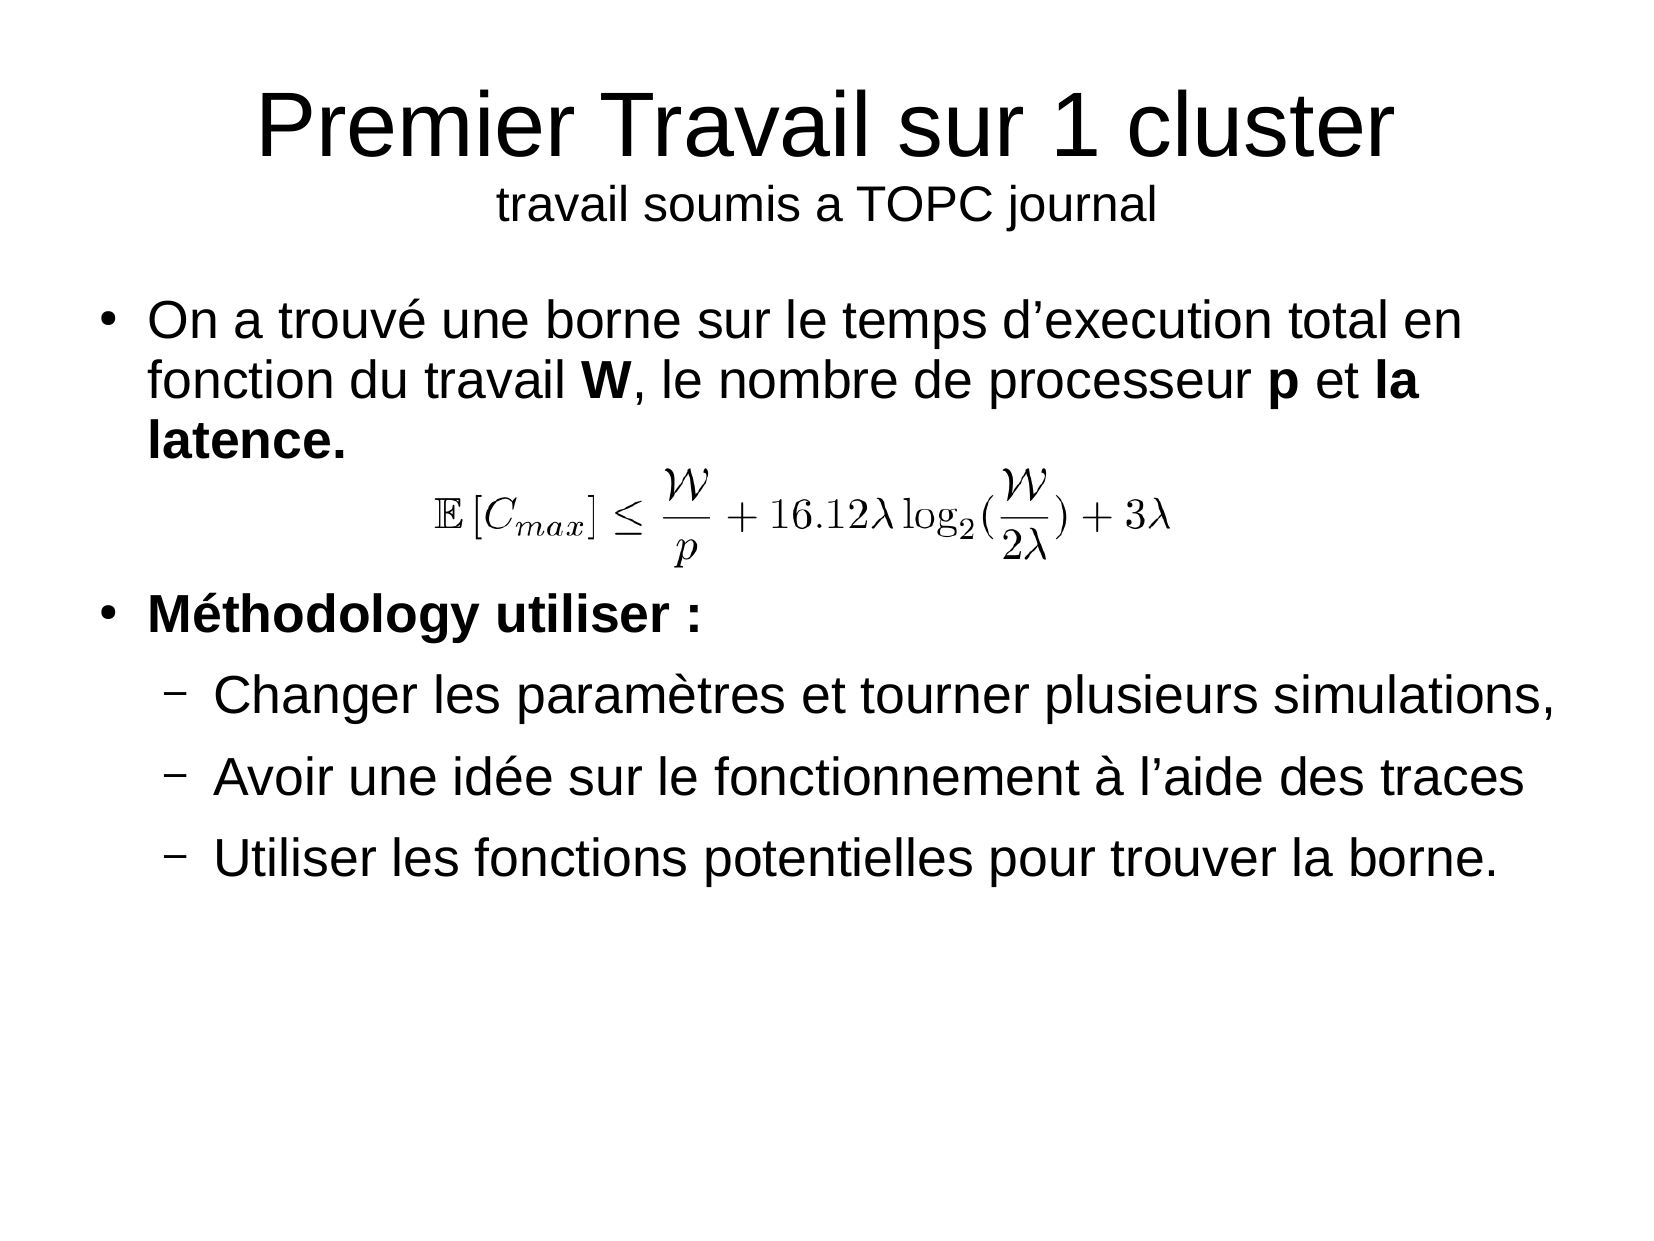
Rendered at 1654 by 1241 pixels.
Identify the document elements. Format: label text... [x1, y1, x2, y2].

list On a trouvé une borne sur le temps d’execution total en fonction du travail W, le nombre de processeur p et la latence. Méthodology utiliser : Changer les paramètres et tourner plusieurs simulations, Avoir une idée sur le fonctionnement à l’aide des traces Utiliser les fonctions potentielles pour trouver la borne. [82, 290, 1571, 1010]
title Premier Travail sur 1 cluster travail soumis a TOPC journal [82, 49, 1571, 257]
